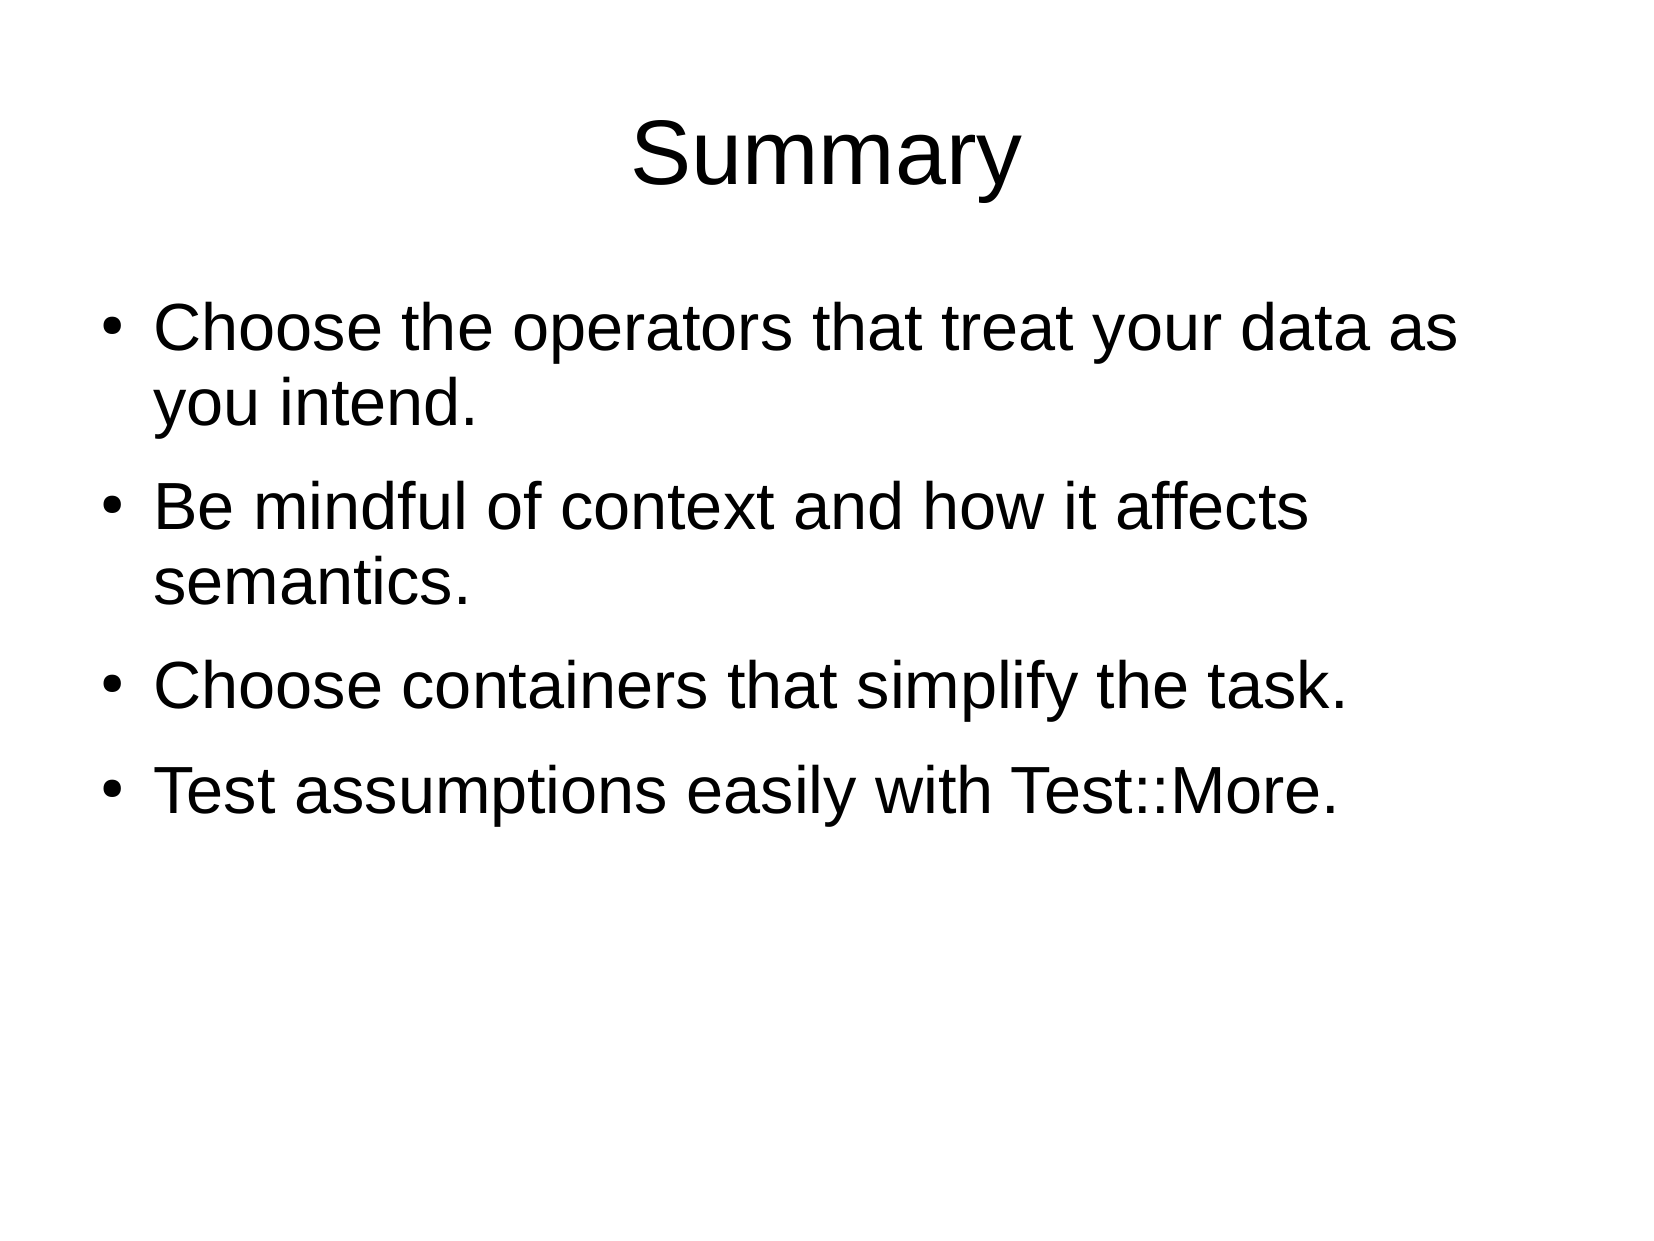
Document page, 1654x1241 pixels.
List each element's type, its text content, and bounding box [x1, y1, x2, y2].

title Summary [82, 49, 1571, 257]
list Choose the operators that treat your data as you intend. Be mindful of context and how it affects semantics. Choose containers that simplify the task. Test assumptions easily with Test::More. [82, 290, 1571, 1010]
